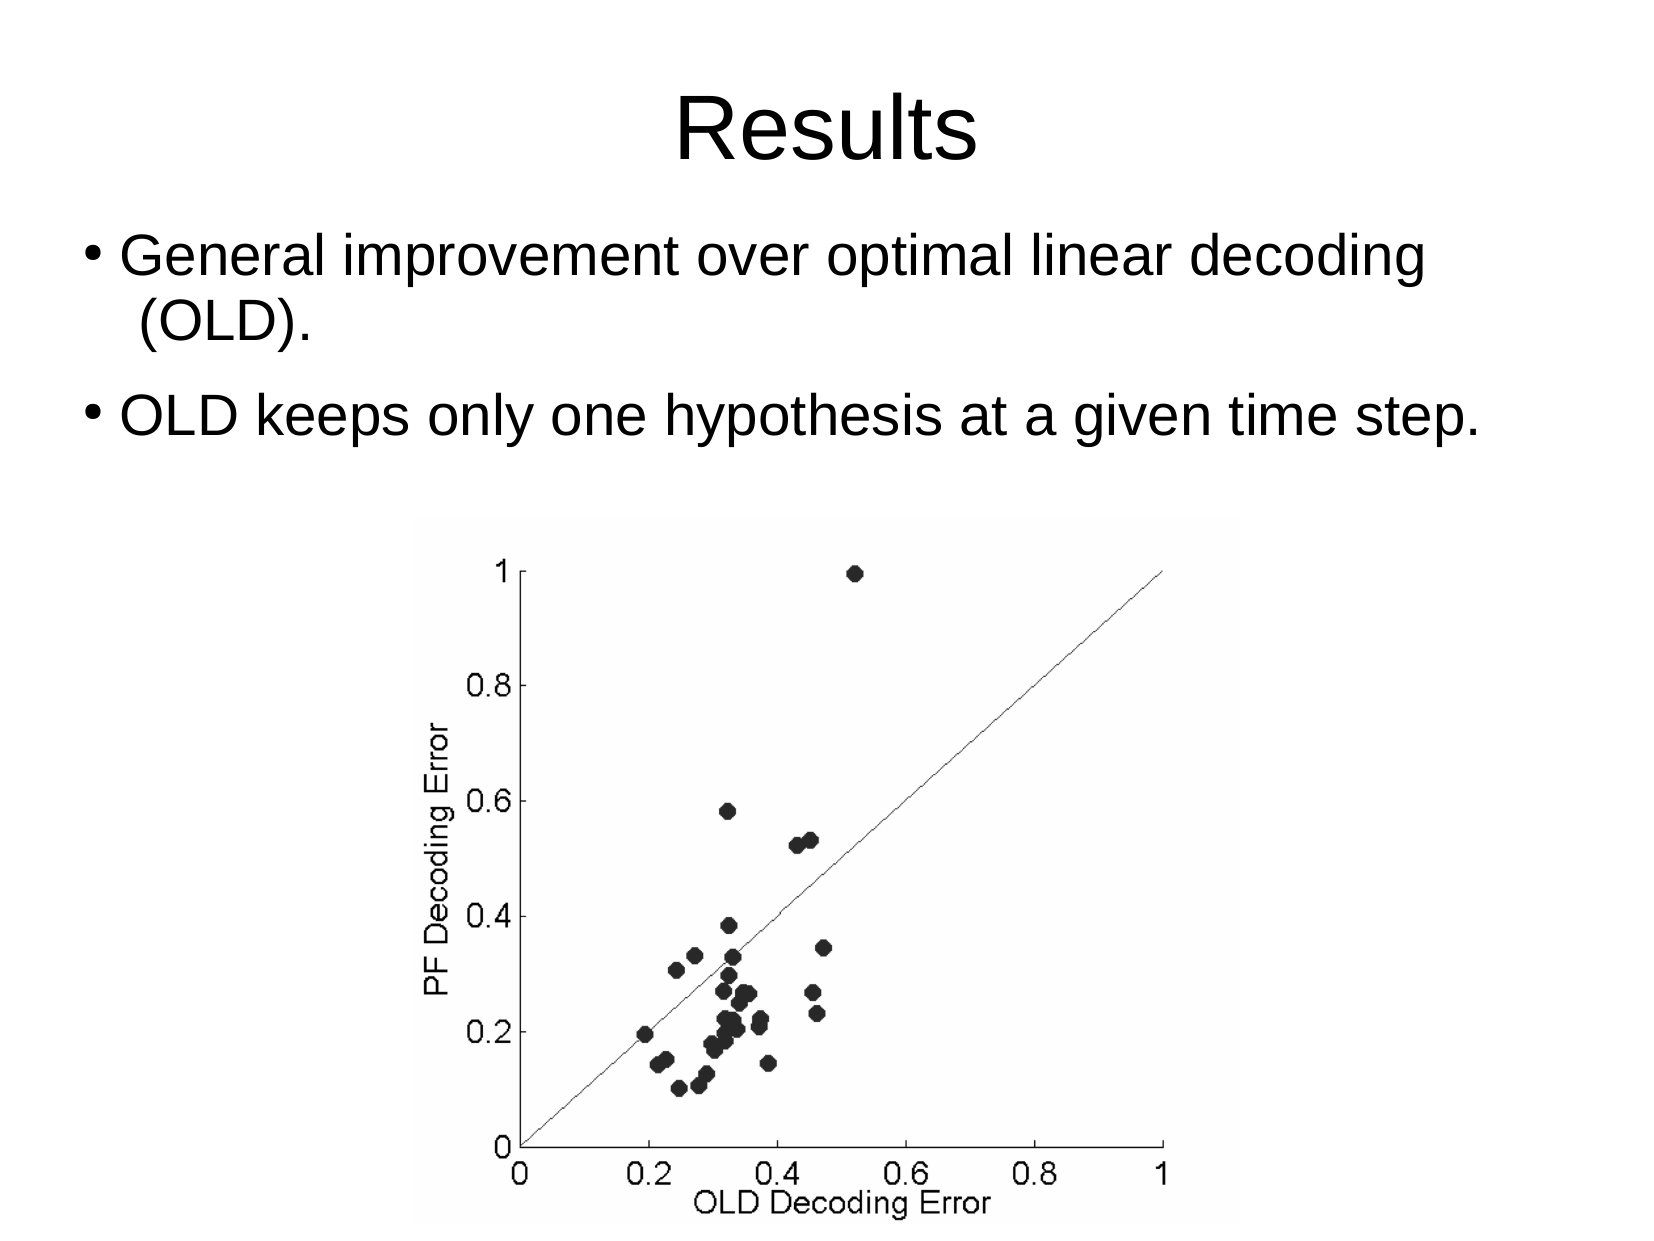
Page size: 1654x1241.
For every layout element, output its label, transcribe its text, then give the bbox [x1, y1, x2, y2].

title Results [82, 25, 1571, 233]
picture [412, 518, 1241, 1224]
list General improvement over optimal linear decoding (OLD). OLD keeps only one hypothesis at a given time step. [82, 219, 1538, 939]
